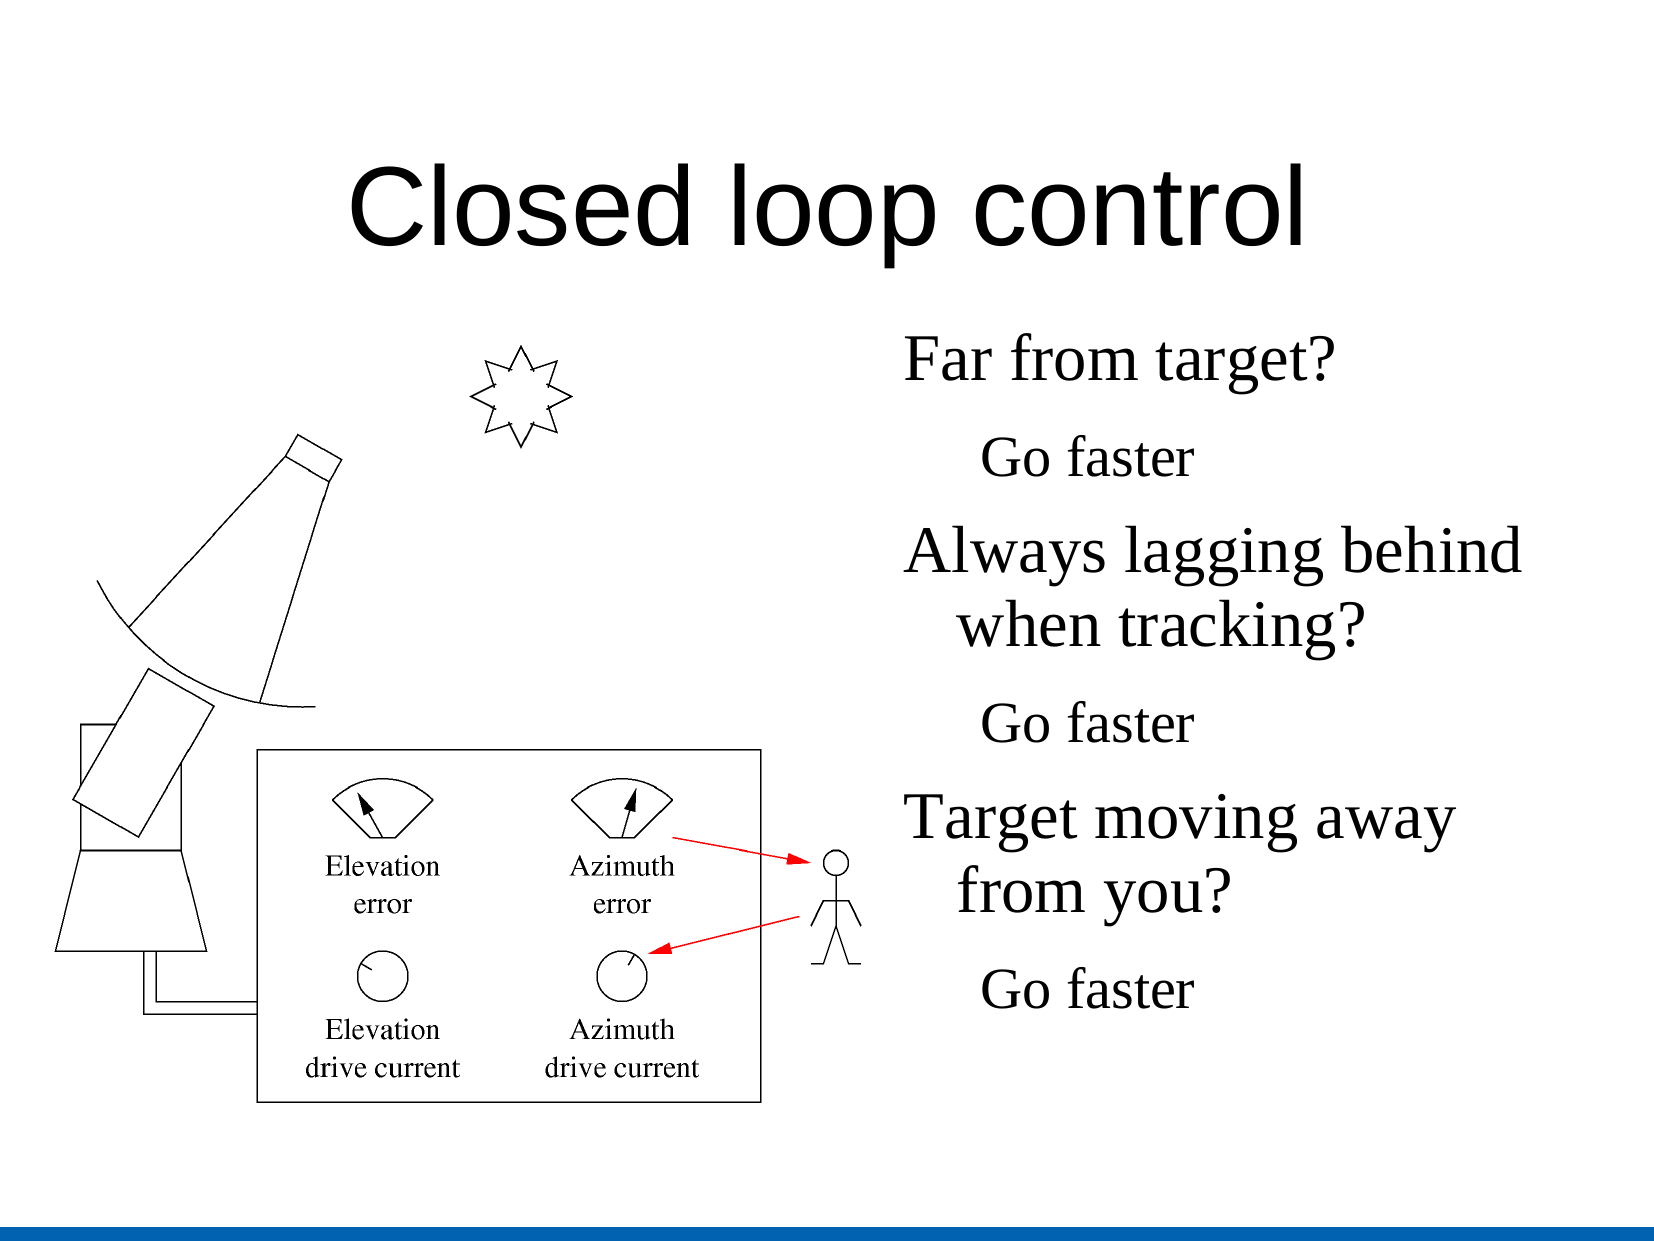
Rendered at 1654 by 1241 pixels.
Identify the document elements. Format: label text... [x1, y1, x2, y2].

list Far from target? Go faster Always lagging behind when tracking? Go faster Target moving away from you? Go faster [886, 321, 1575, 1103]
title Closed loop control [121, 102, 1533, 311]
picture [53, 344, 863, 1104]
